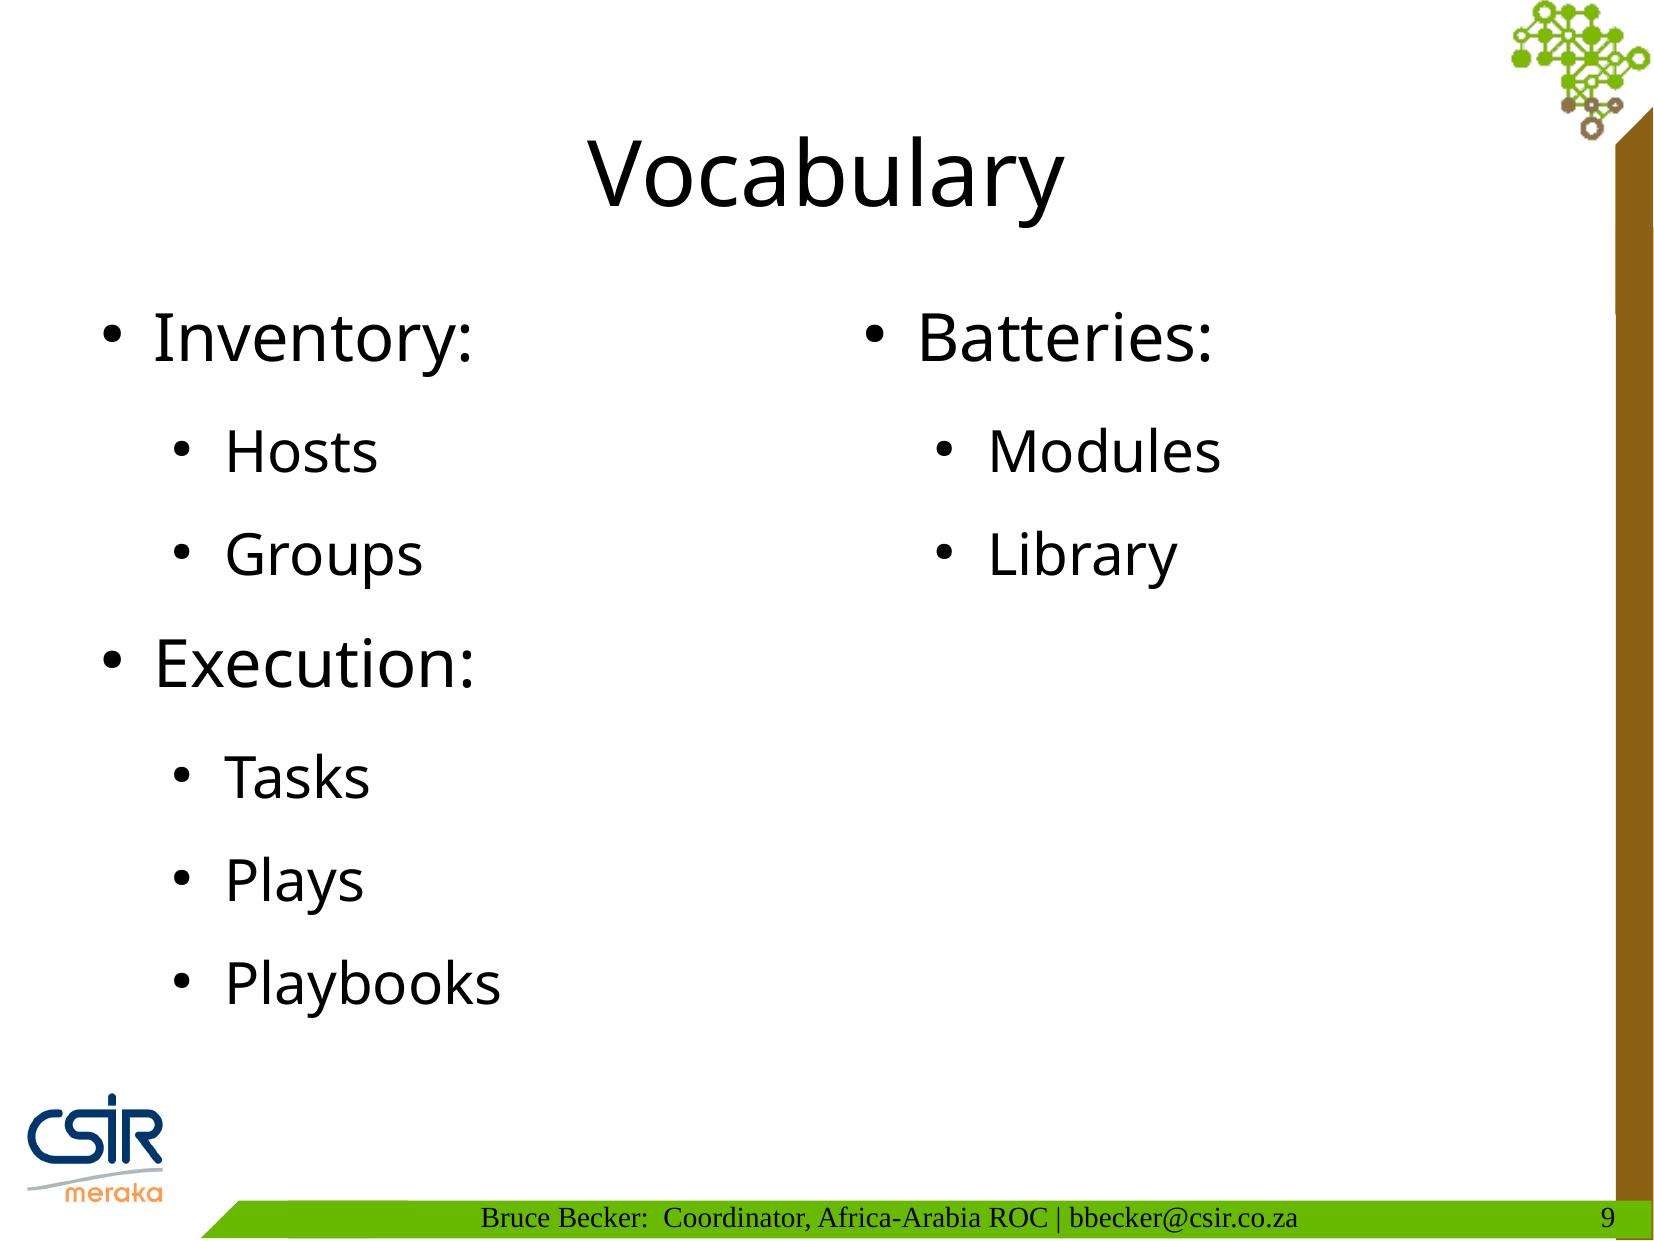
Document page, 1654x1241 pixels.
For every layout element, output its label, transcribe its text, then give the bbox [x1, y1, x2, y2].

picture [1503, 0, 1654, 144]
picture [12, 1074, 178, 1225]
list Batteries: Modules Library [845, 290, 1572, 1010]
title Vocabulary [82, 67, 1571, 275]
list Inventory: Hosts Groups Execution: Tasks Plays Playbooks [82, 290, 809, 1010]
